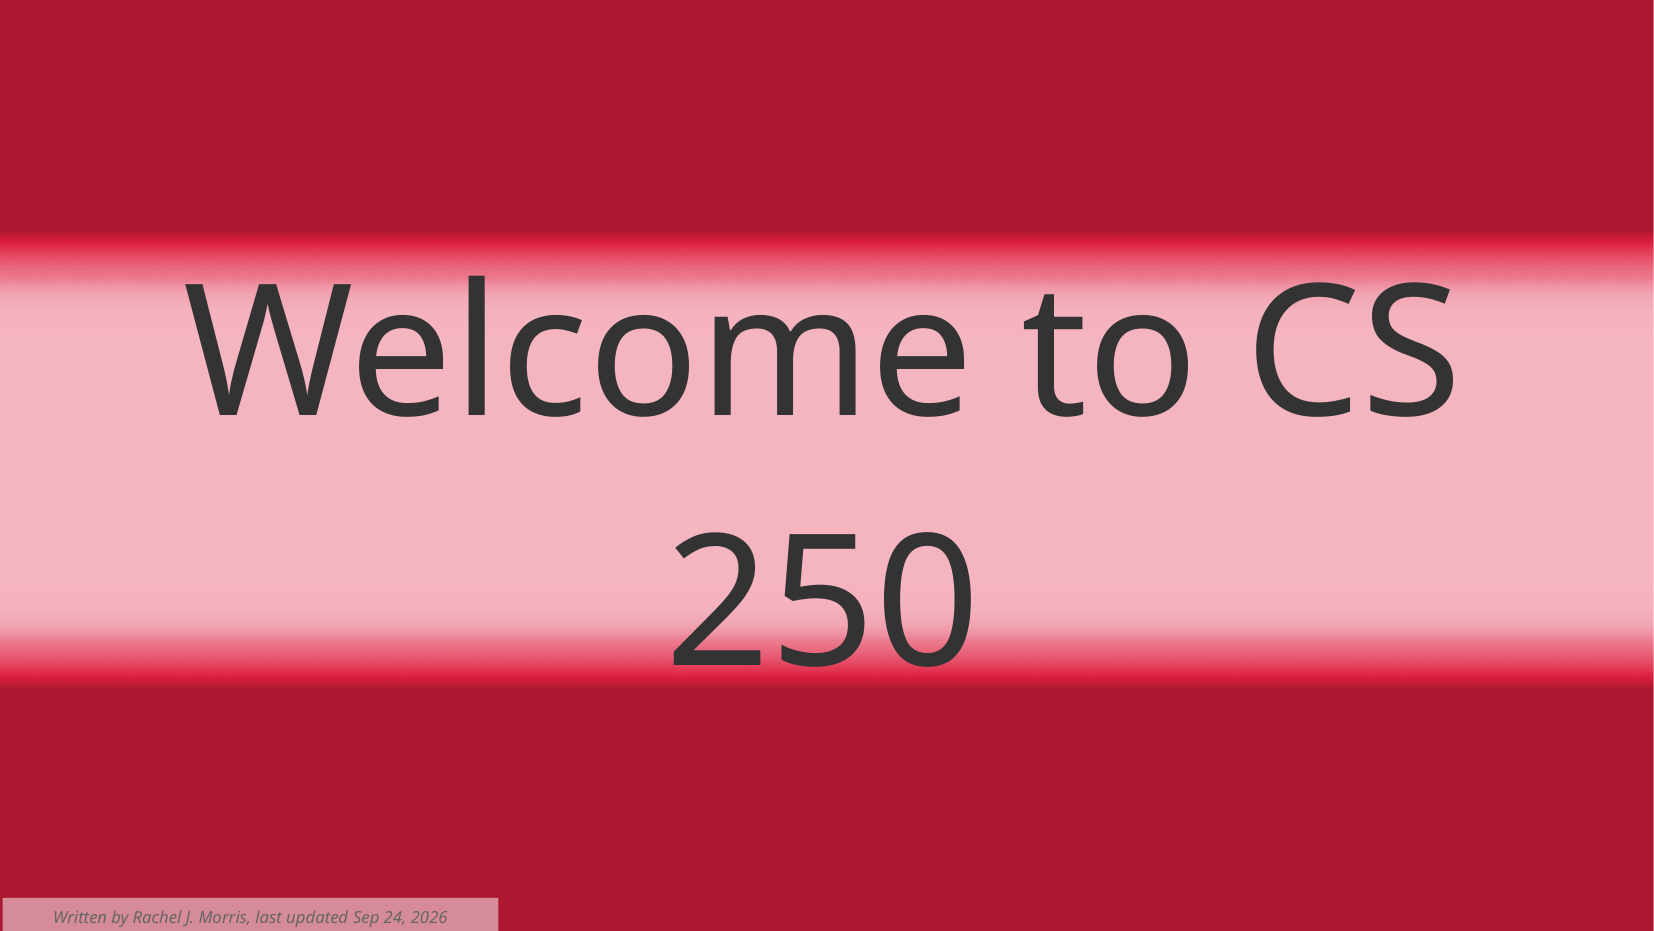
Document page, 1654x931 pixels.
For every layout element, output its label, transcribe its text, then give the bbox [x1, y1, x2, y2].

title Welcome to CS 250 [64, 60, 1582, 879]
picture [0, 0, 1654, 931]
text_box Written by Rachel J. Morris, last updated Jul 9, 2017 [2, 900, 499, 931]
